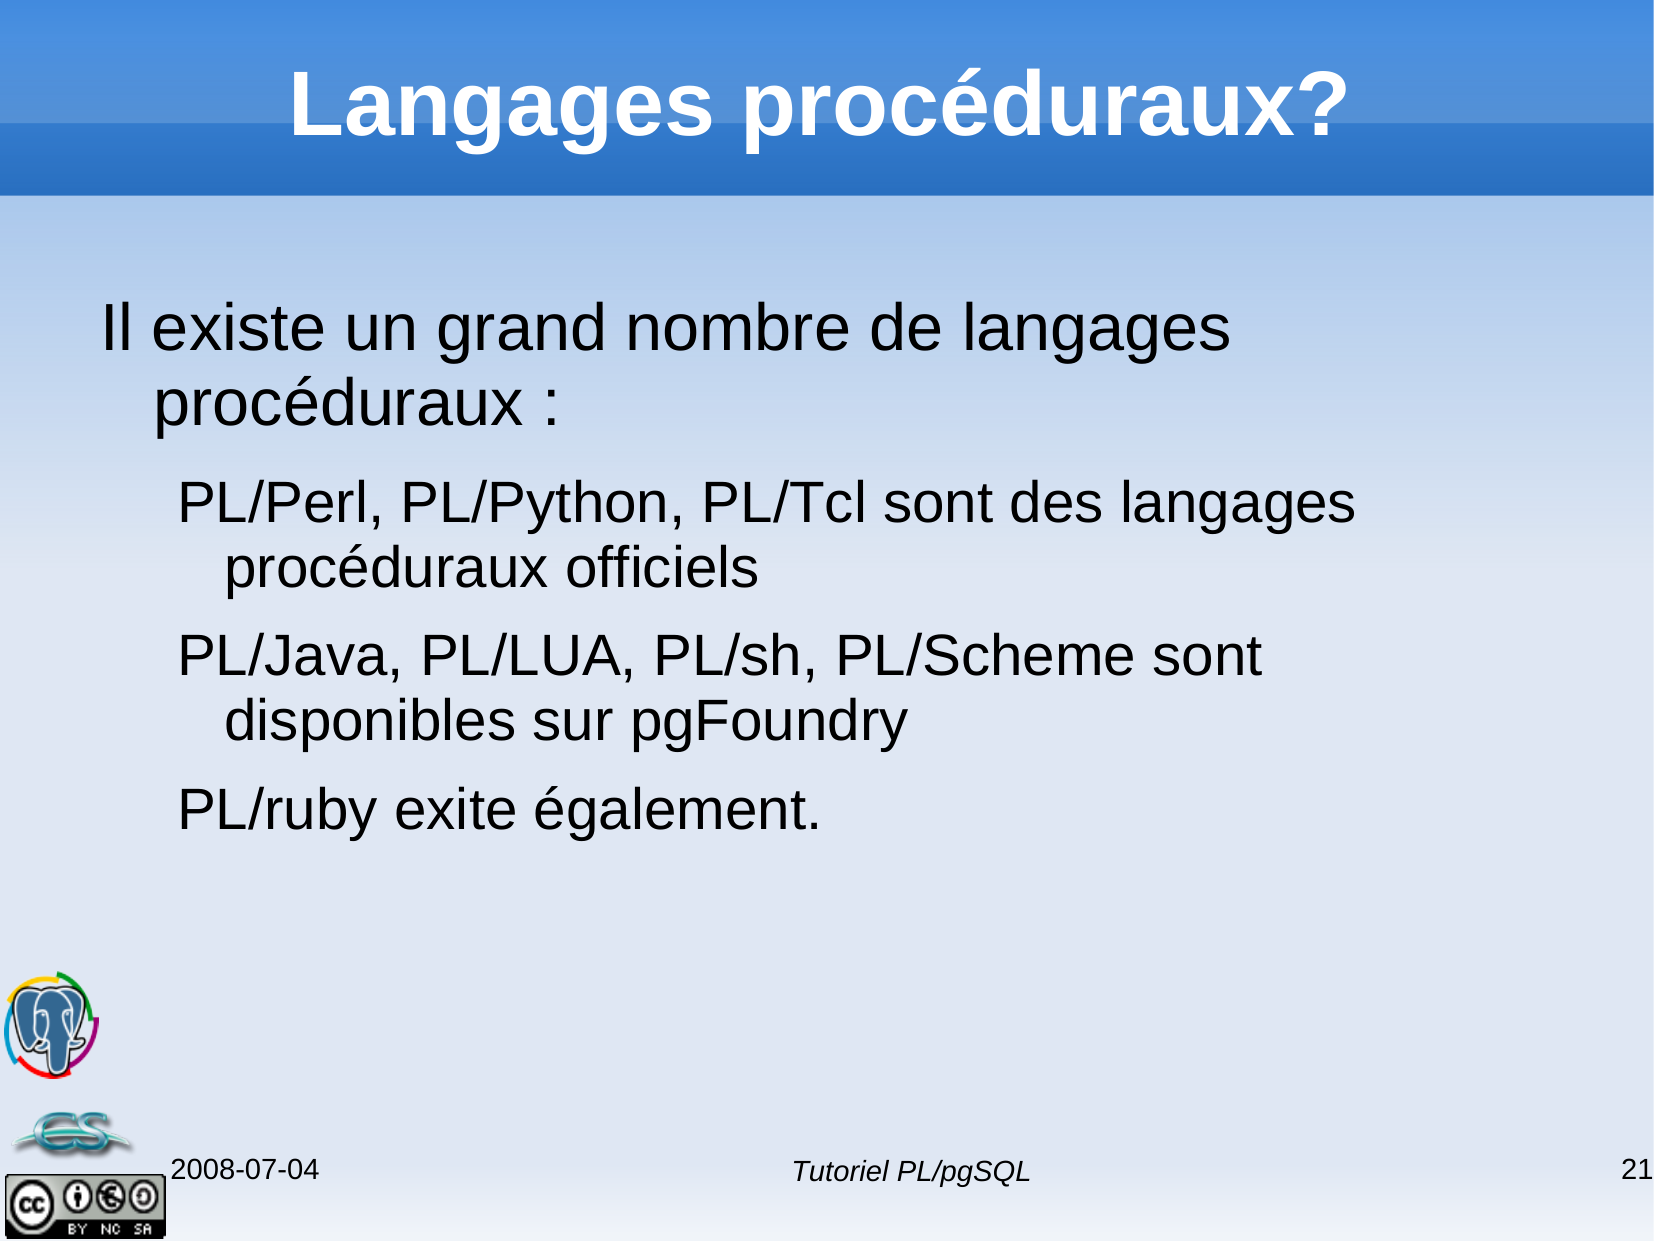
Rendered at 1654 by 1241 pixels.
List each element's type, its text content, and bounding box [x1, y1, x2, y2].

list Il existe un grand nombre de langages procéduraux : PL/Perl, PL/Python, PL/Tcl sont des langages procéduraux officiels PL/Java, PL/LUA, PL/sh, PL/Scheme sont disponibles sur pgFoundry PL/ruby exite également. [82, 290, 1571, 1109]
picture [0, 0, 1654, 1241]
title Langages procéduraux? [76, 0, 1565, 208]
